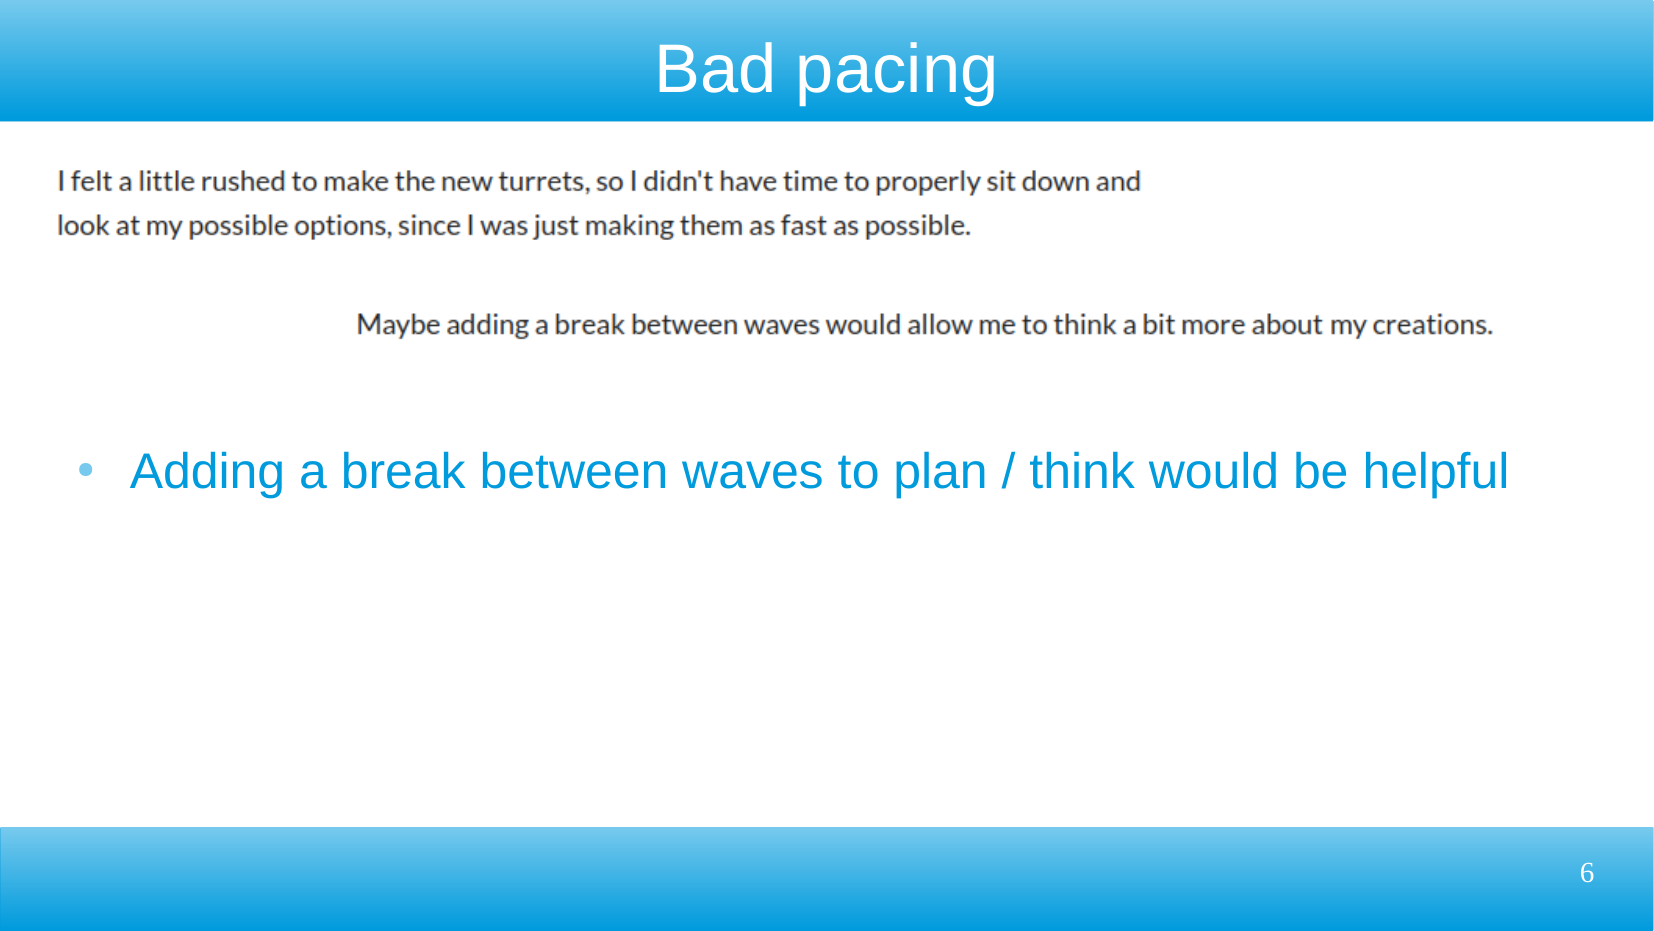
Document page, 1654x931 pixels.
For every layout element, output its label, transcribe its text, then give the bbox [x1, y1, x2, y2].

picture [324, 298, 1532, 355]
picture [29, 147, 1208, 251]
title Bad pacing [59, 29, 1595, 108]
list Adding a break between waves to plan / think would be helpful [59, 442, 1596, 768]
